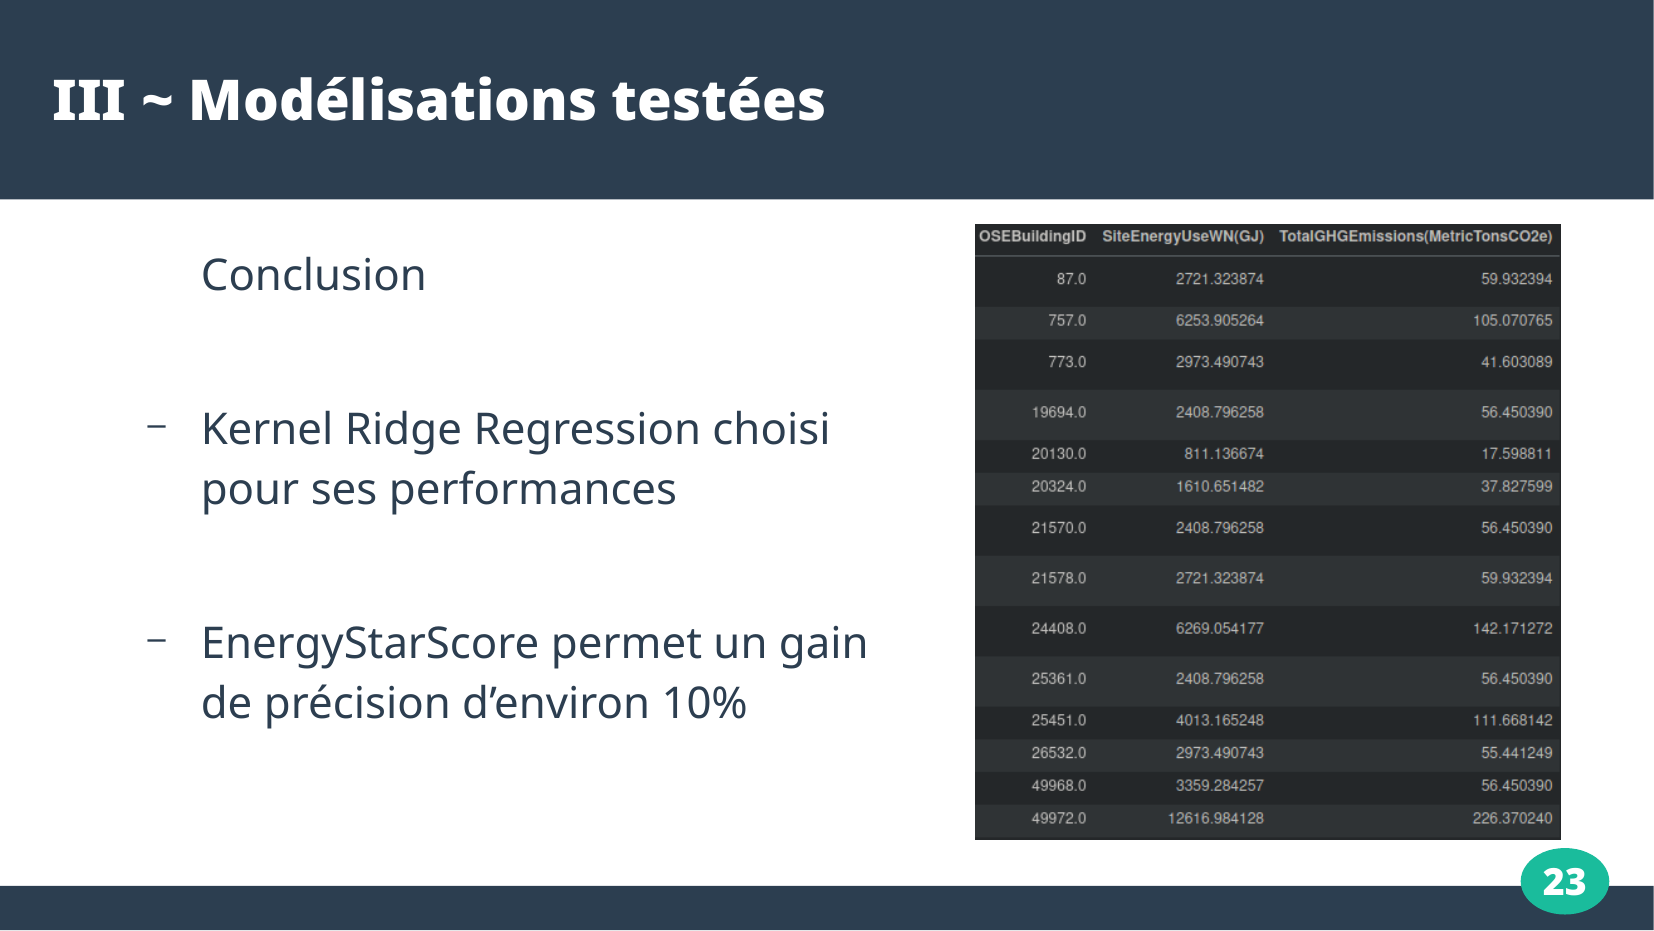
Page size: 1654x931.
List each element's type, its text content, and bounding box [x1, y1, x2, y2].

picture [975, 224, 1561, 841]
list Conclusion Kernel Ridge Regression choisi pour ses performances EnergyStarScore permet un gain de précision d’environ 10% [59, 243, 931, 886]
title III ~ Modélisations testées [0, 39, 1621, 158]
